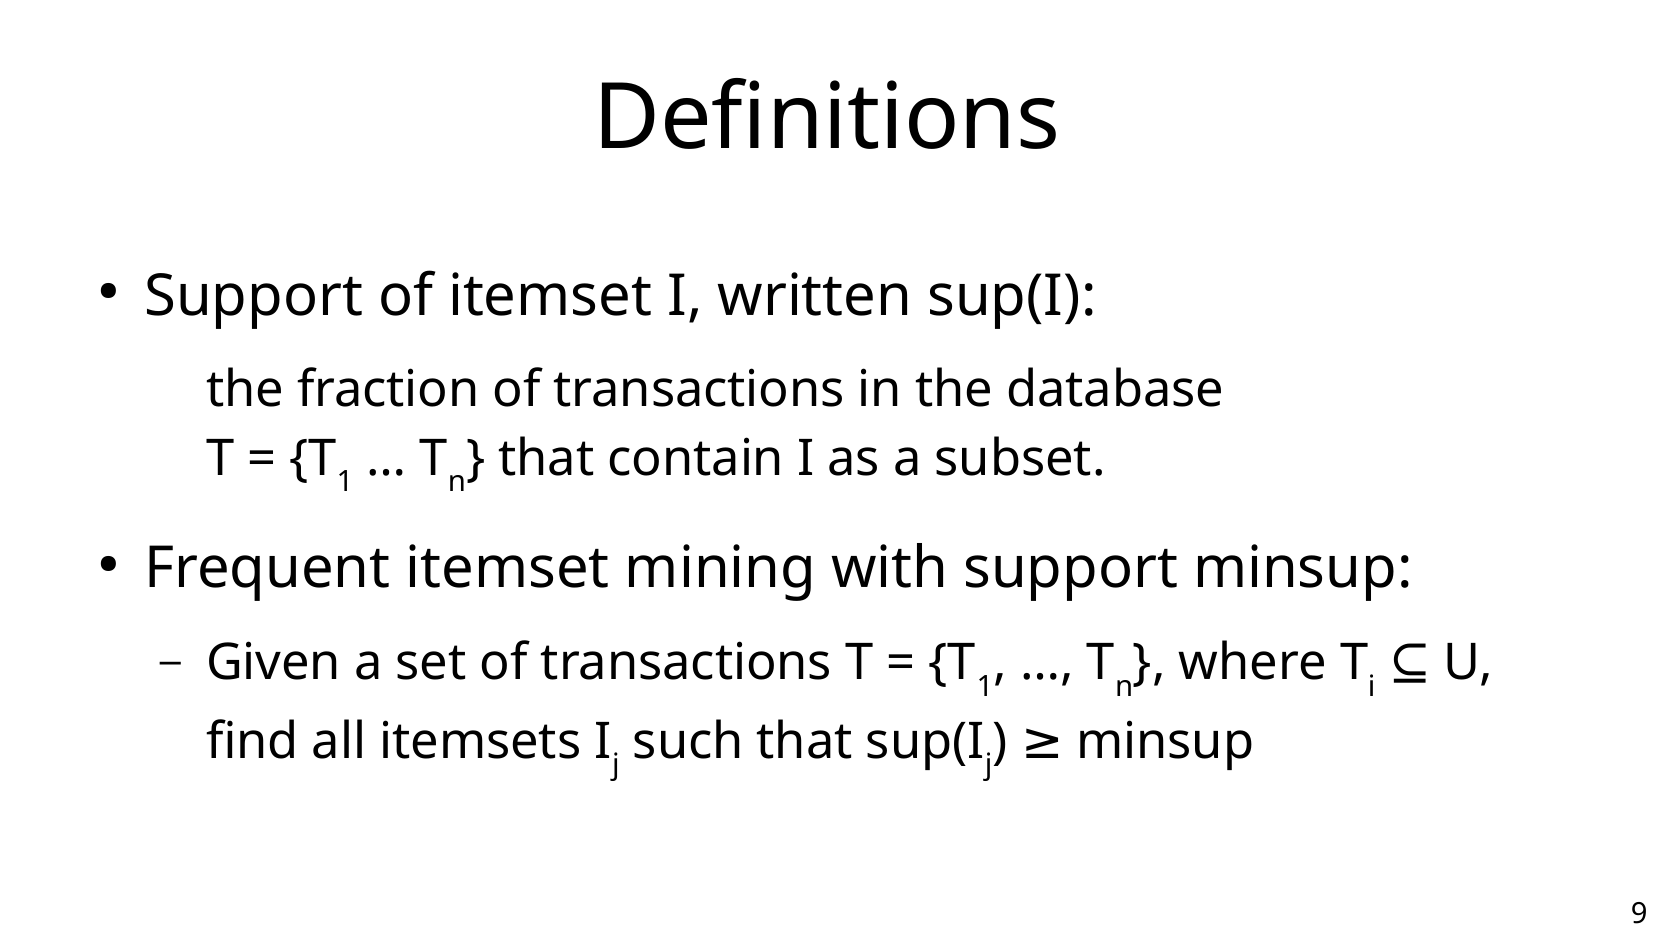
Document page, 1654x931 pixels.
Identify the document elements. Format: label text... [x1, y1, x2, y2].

title Definitions [82, 1, 1571, 226]
list Support of itemset I, written sup(I): the fraction of transactions in the database T = {T1 … Tn} that contain I as a subset. Frequent itemset mining with support minsup: Given a set of transactions T = {T1, …, Tn}, where Ti ⊆ U, find all itemsets Ij such that sup(Ij) ≥ minsup [82, 253, 1571, 793]
